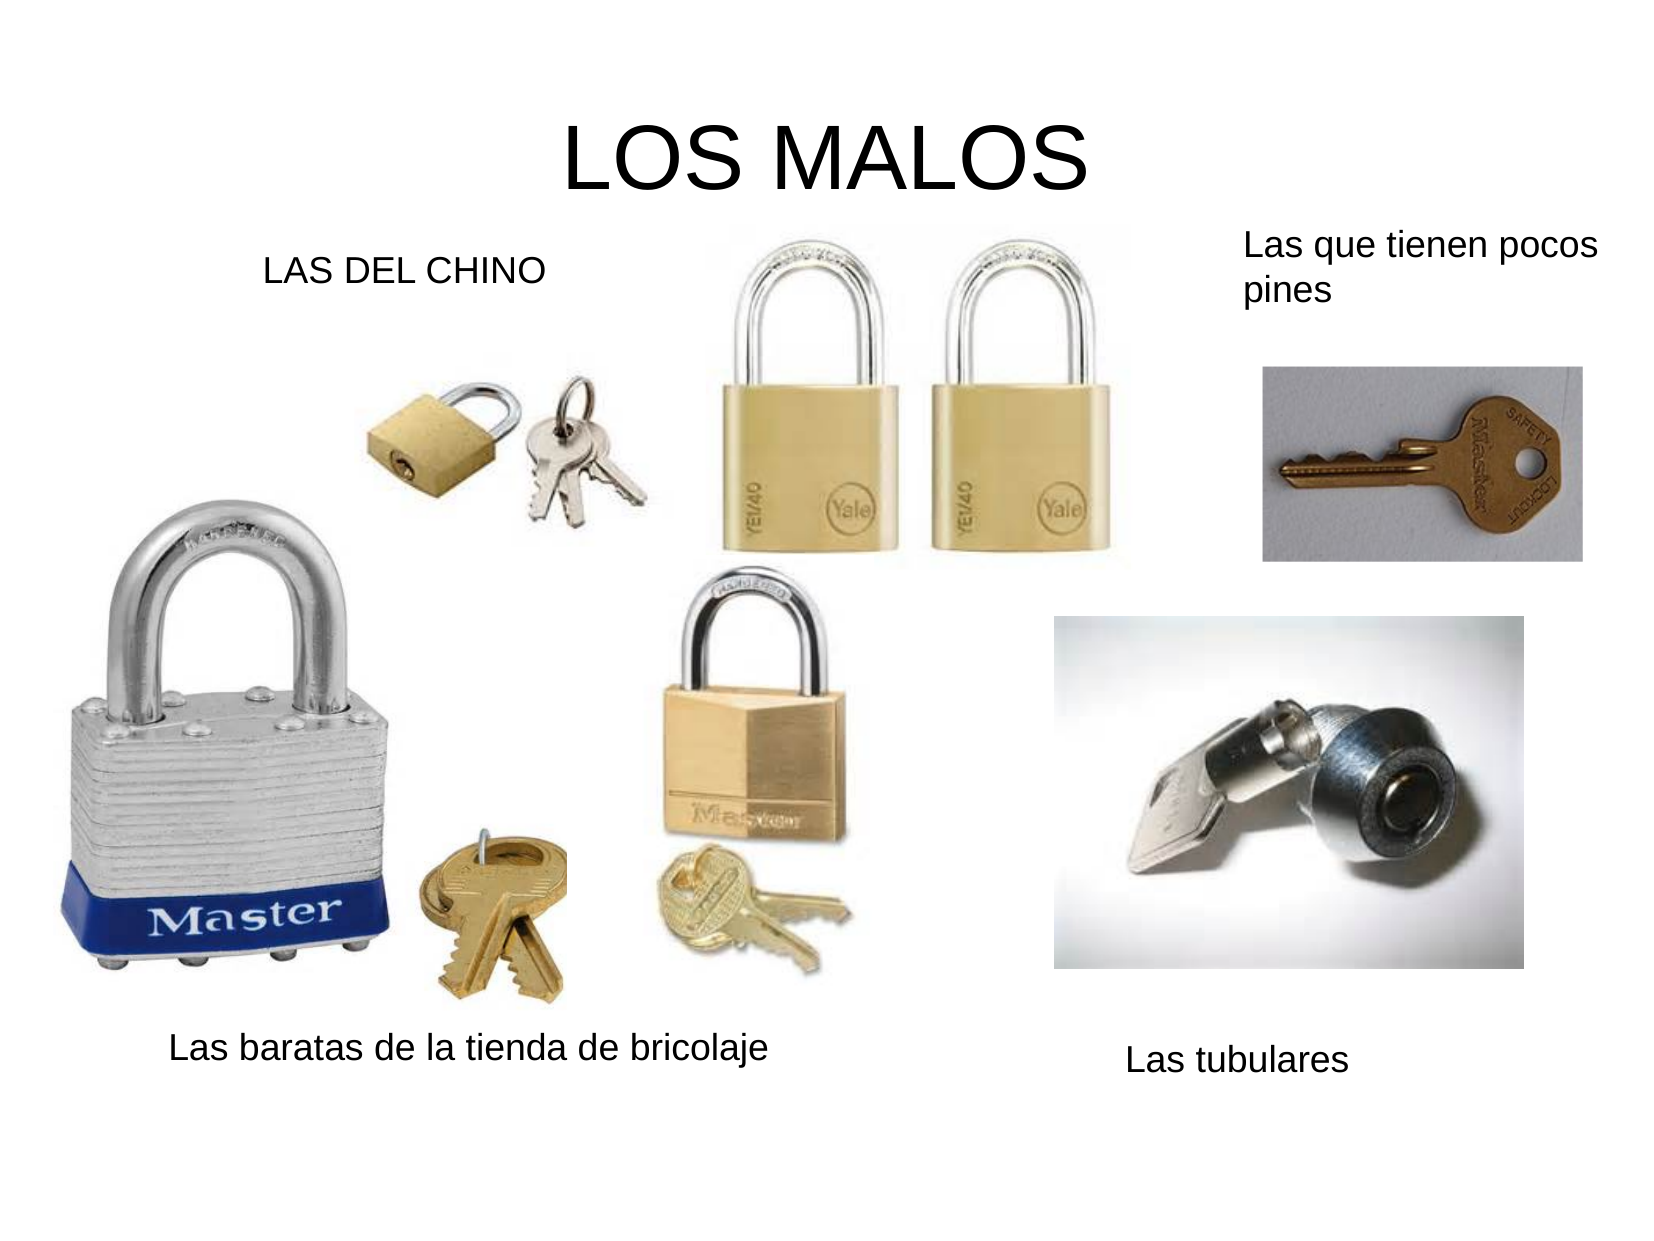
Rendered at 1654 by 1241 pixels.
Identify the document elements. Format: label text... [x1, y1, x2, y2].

text_box LOS MALOS [82, 49, 1571, 257]
text_box LAS DEL CHINO [248, 238, 705, 296]
picture [1262, 366, 1583, 562]
picture [35, 342, 674, 1028]
text_box Las que tienen pocos pines [1228, 212, 1618, 312]
picture [1054, 616, 1524, 969]
text_box Las tubulares [1110, 1027, 1500, 1127]
picture [637, 224, 1134, 1004]
text_box Las baratas de la tienda de bricolaje [153, 1015, 792, 1073]
